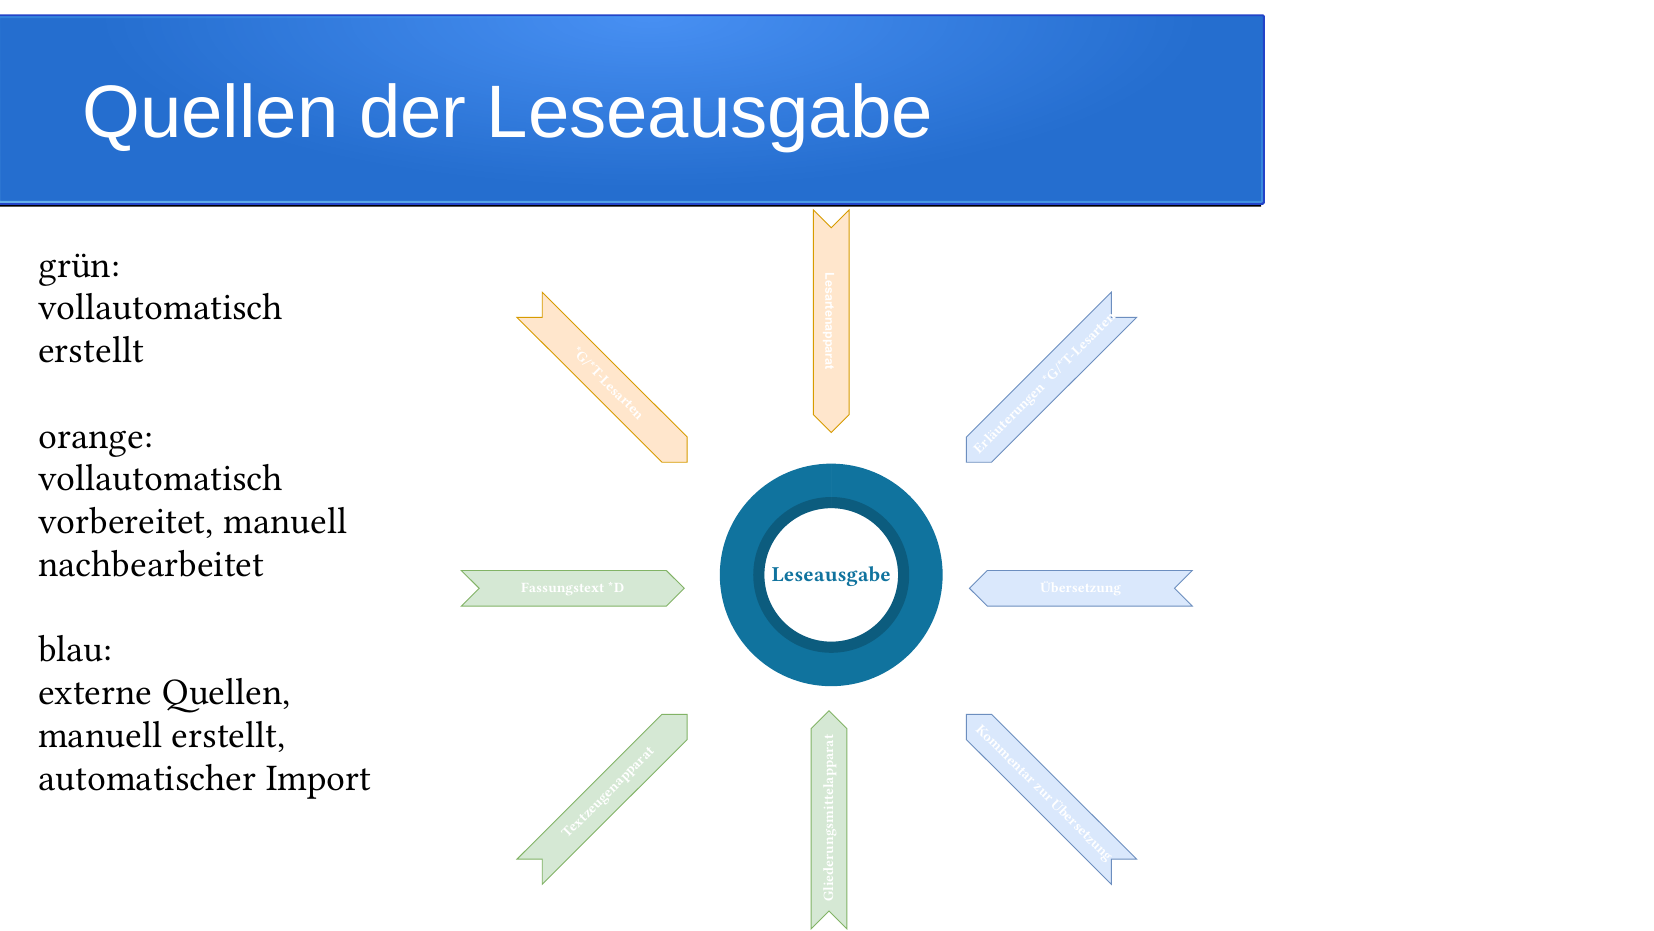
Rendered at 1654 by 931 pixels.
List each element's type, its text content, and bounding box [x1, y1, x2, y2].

picture [459, 208, 1194, 931]
title Quellen der Leseausgabe [82, 35, 1235, 189]
text_box grün: vollautomatisch erstellt orange: vollautomatisch vorbereitet, manuell nachbearbeitet blau: externe Quellen, manuell erstellt, automatischer Import [23, 236, 414, 827]
